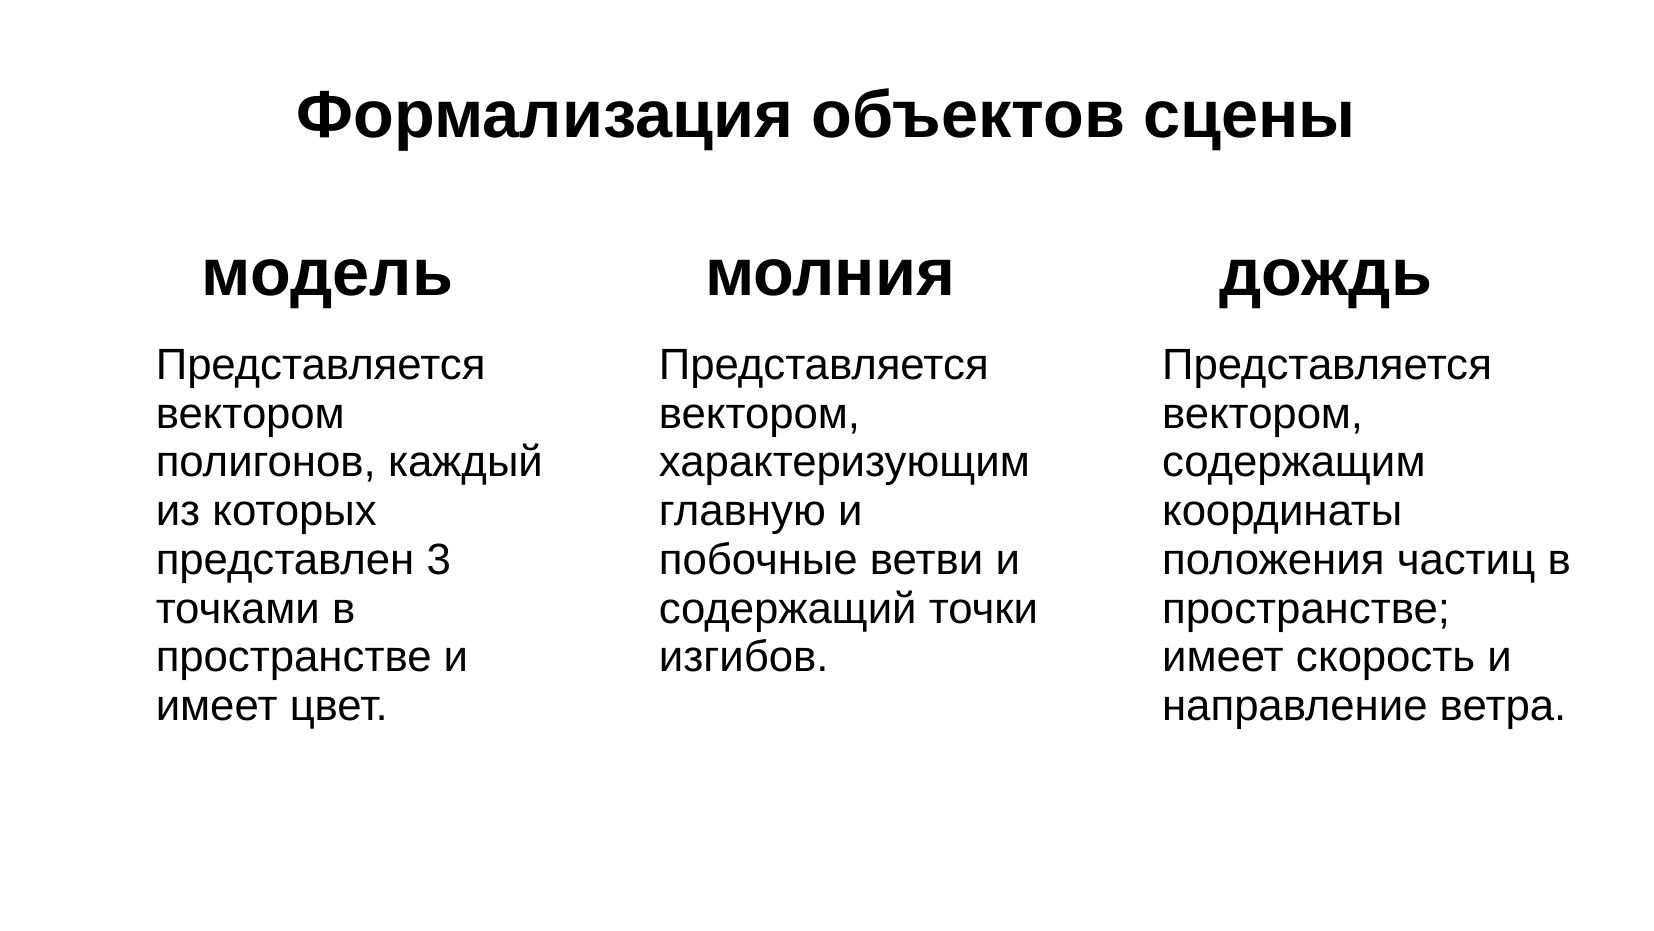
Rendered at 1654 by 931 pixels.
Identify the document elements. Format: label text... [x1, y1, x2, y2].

list Представляется вектором полигонов, каждый из которых представлен 3 точками в пространстве и имеет цвет. [84, 339, 565, 754]
list дождь [1091, 143, 1571, 339]
title Формализация объектов сцены [82, 37, 1571, 193]
list Представляется вектором, содержащим координаты положения частиц в пространстве; имеет скорость и направление ветра. [1091, 339, 1577, 754]
list молния [588, 143, 1068, 339]
list Представляется вектором, характеризующим главную и побочные ветви и содержащий точки изгибов. [588, 339, 1068, 754]
list модель [84, 143, 565, 339]
